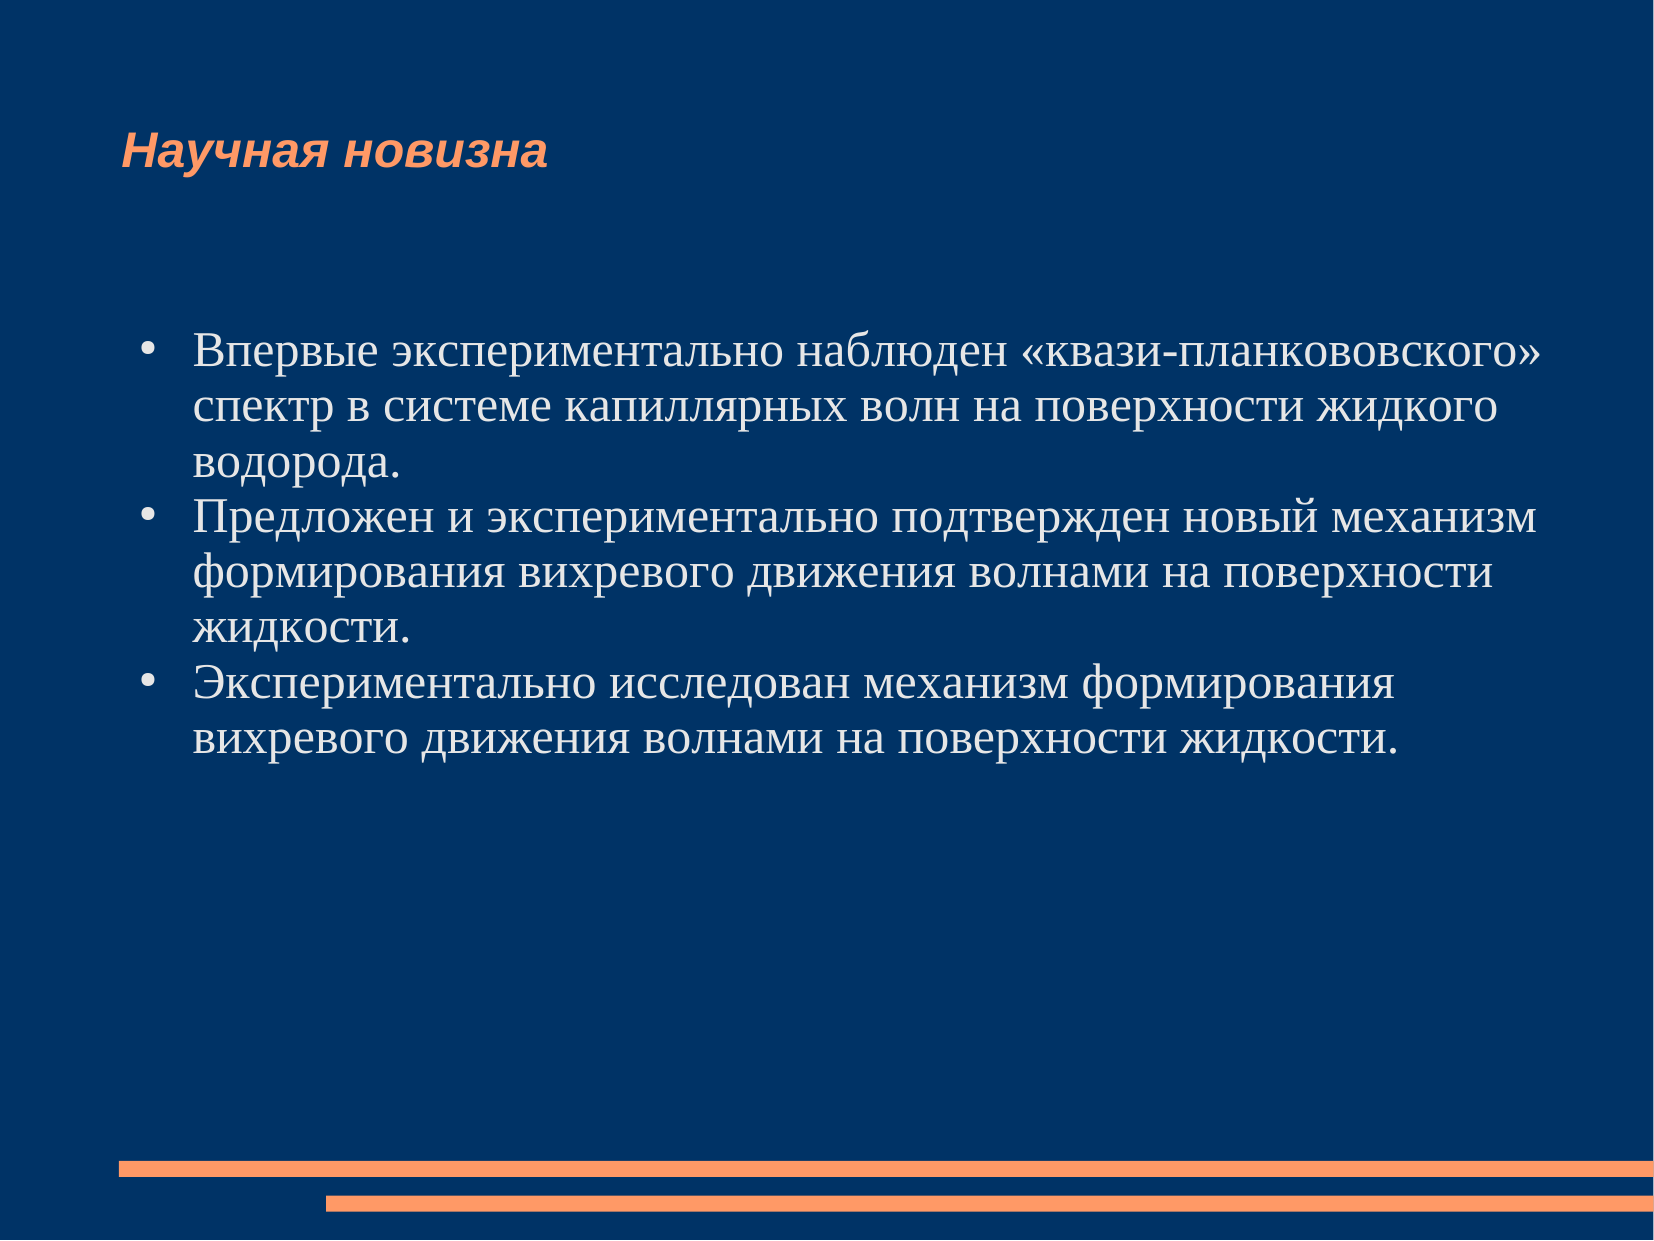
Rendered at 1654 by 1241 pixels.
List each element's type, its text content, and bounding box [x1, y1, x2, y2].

list Впервые экспериментально наблюден «квази-планкововского» спектр в системе капиллярных волн на поверхности жидкого водорода. Предложен и экспериментально подтвержден новый механизм формирования вихревого движения волнами на поверхности жидкости. Экспериментально исследован механизм формирования вихревого движения волнами на поверхности жидкости. [121, 322, 1561, 1042]
title Научная новизна [121, 46, 1534, 254]
